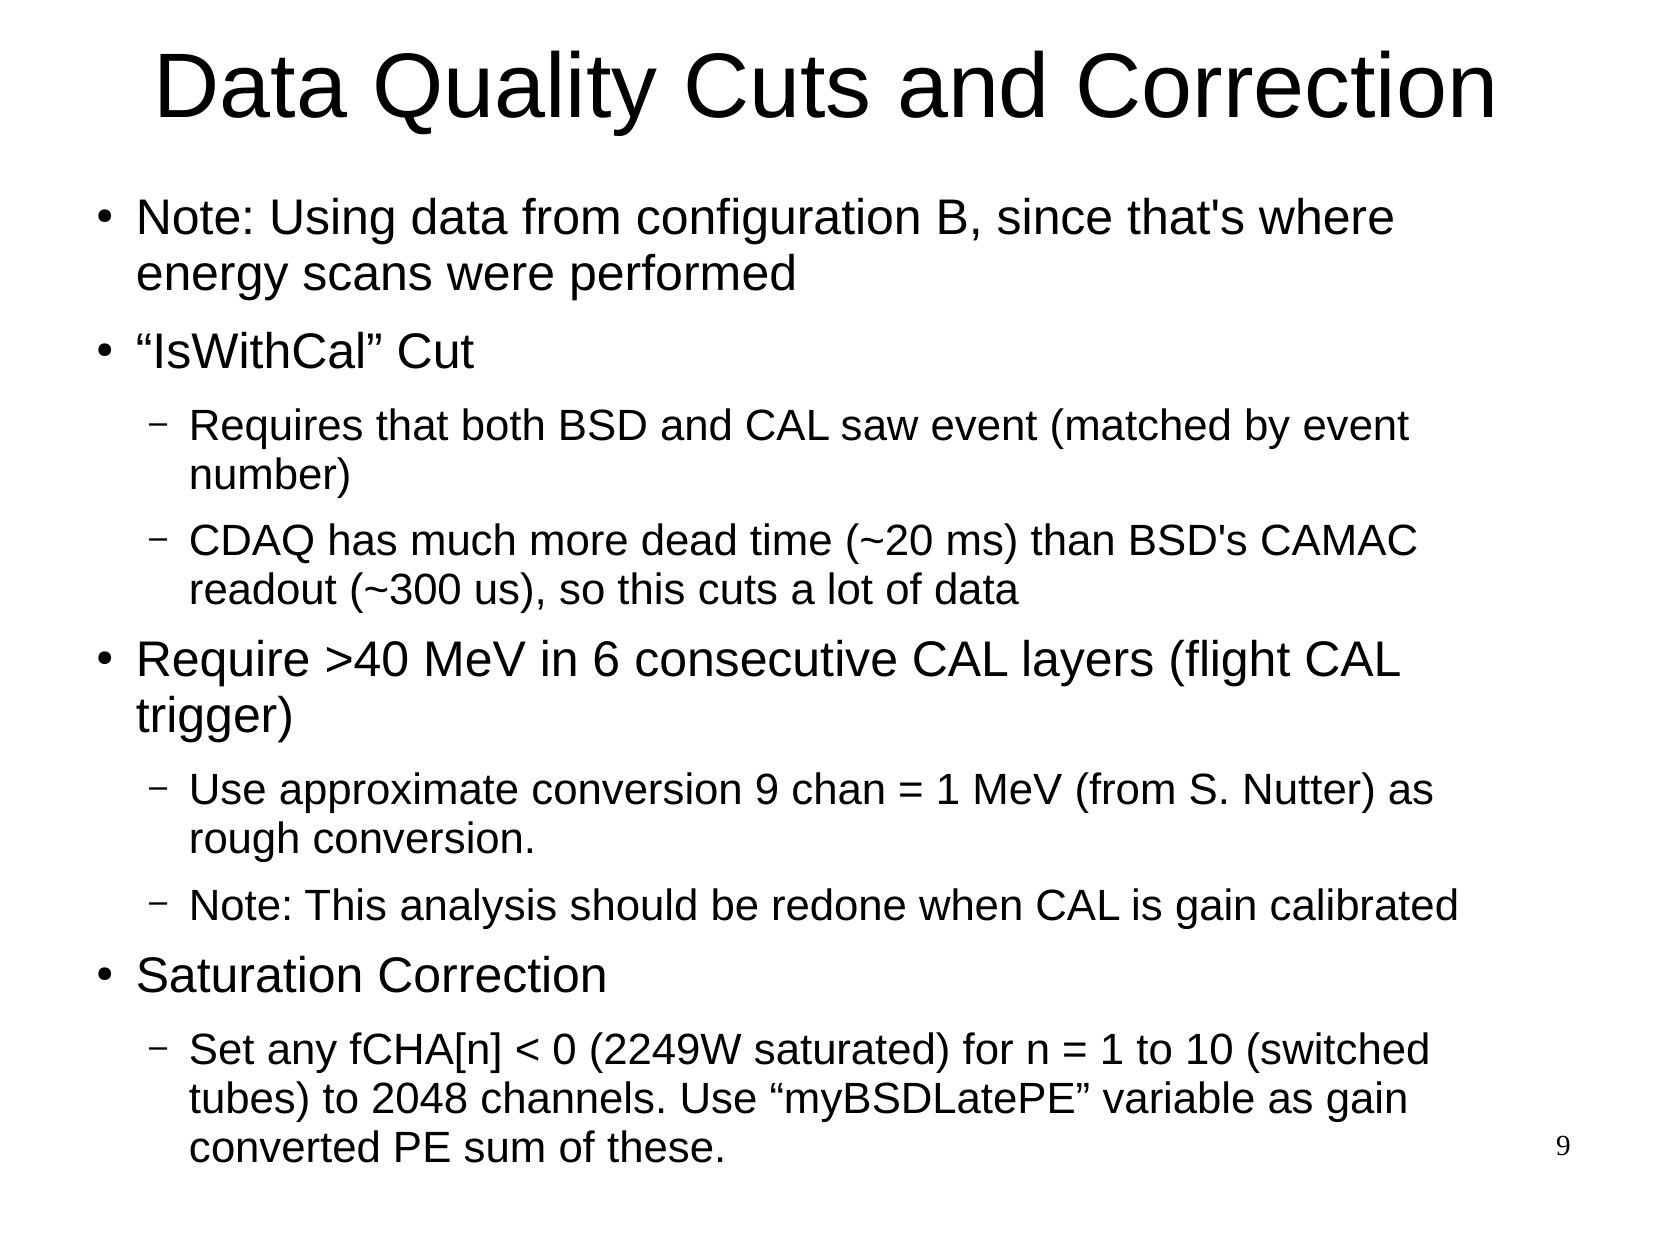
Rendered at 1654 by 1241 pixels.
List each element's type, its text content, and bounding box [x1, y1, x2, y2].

title Data Quality Cuts and Correction [82, 0, 1571, 190]
list Note: Using data from configuration B, since that's where energy scans were performed “IsWithCal” Cut Requires that both BSD and CAL saw event (matched by event number) CDAQ has much more dead time (~20 ms) than BSD's CAMAC readout (~300 us), so this cuts a lot of data Require >40 MeV in 6 consecutive CAL layers (flight CAL trigger) Use approximate conversion 9 chan = 1 MeV (from S. Nutter) as rough conversion. Note: This analysis should be redone when CAL is gain calibrated Saturation Correction Set any fCHA[n] < 0 (2249W saturated) for n = 1 to 10 (switched tubes) to 2048 channels. Use “myBSDLatePE” variable as gain converted PE sum of these. [82, 189, 1538, 1186]
